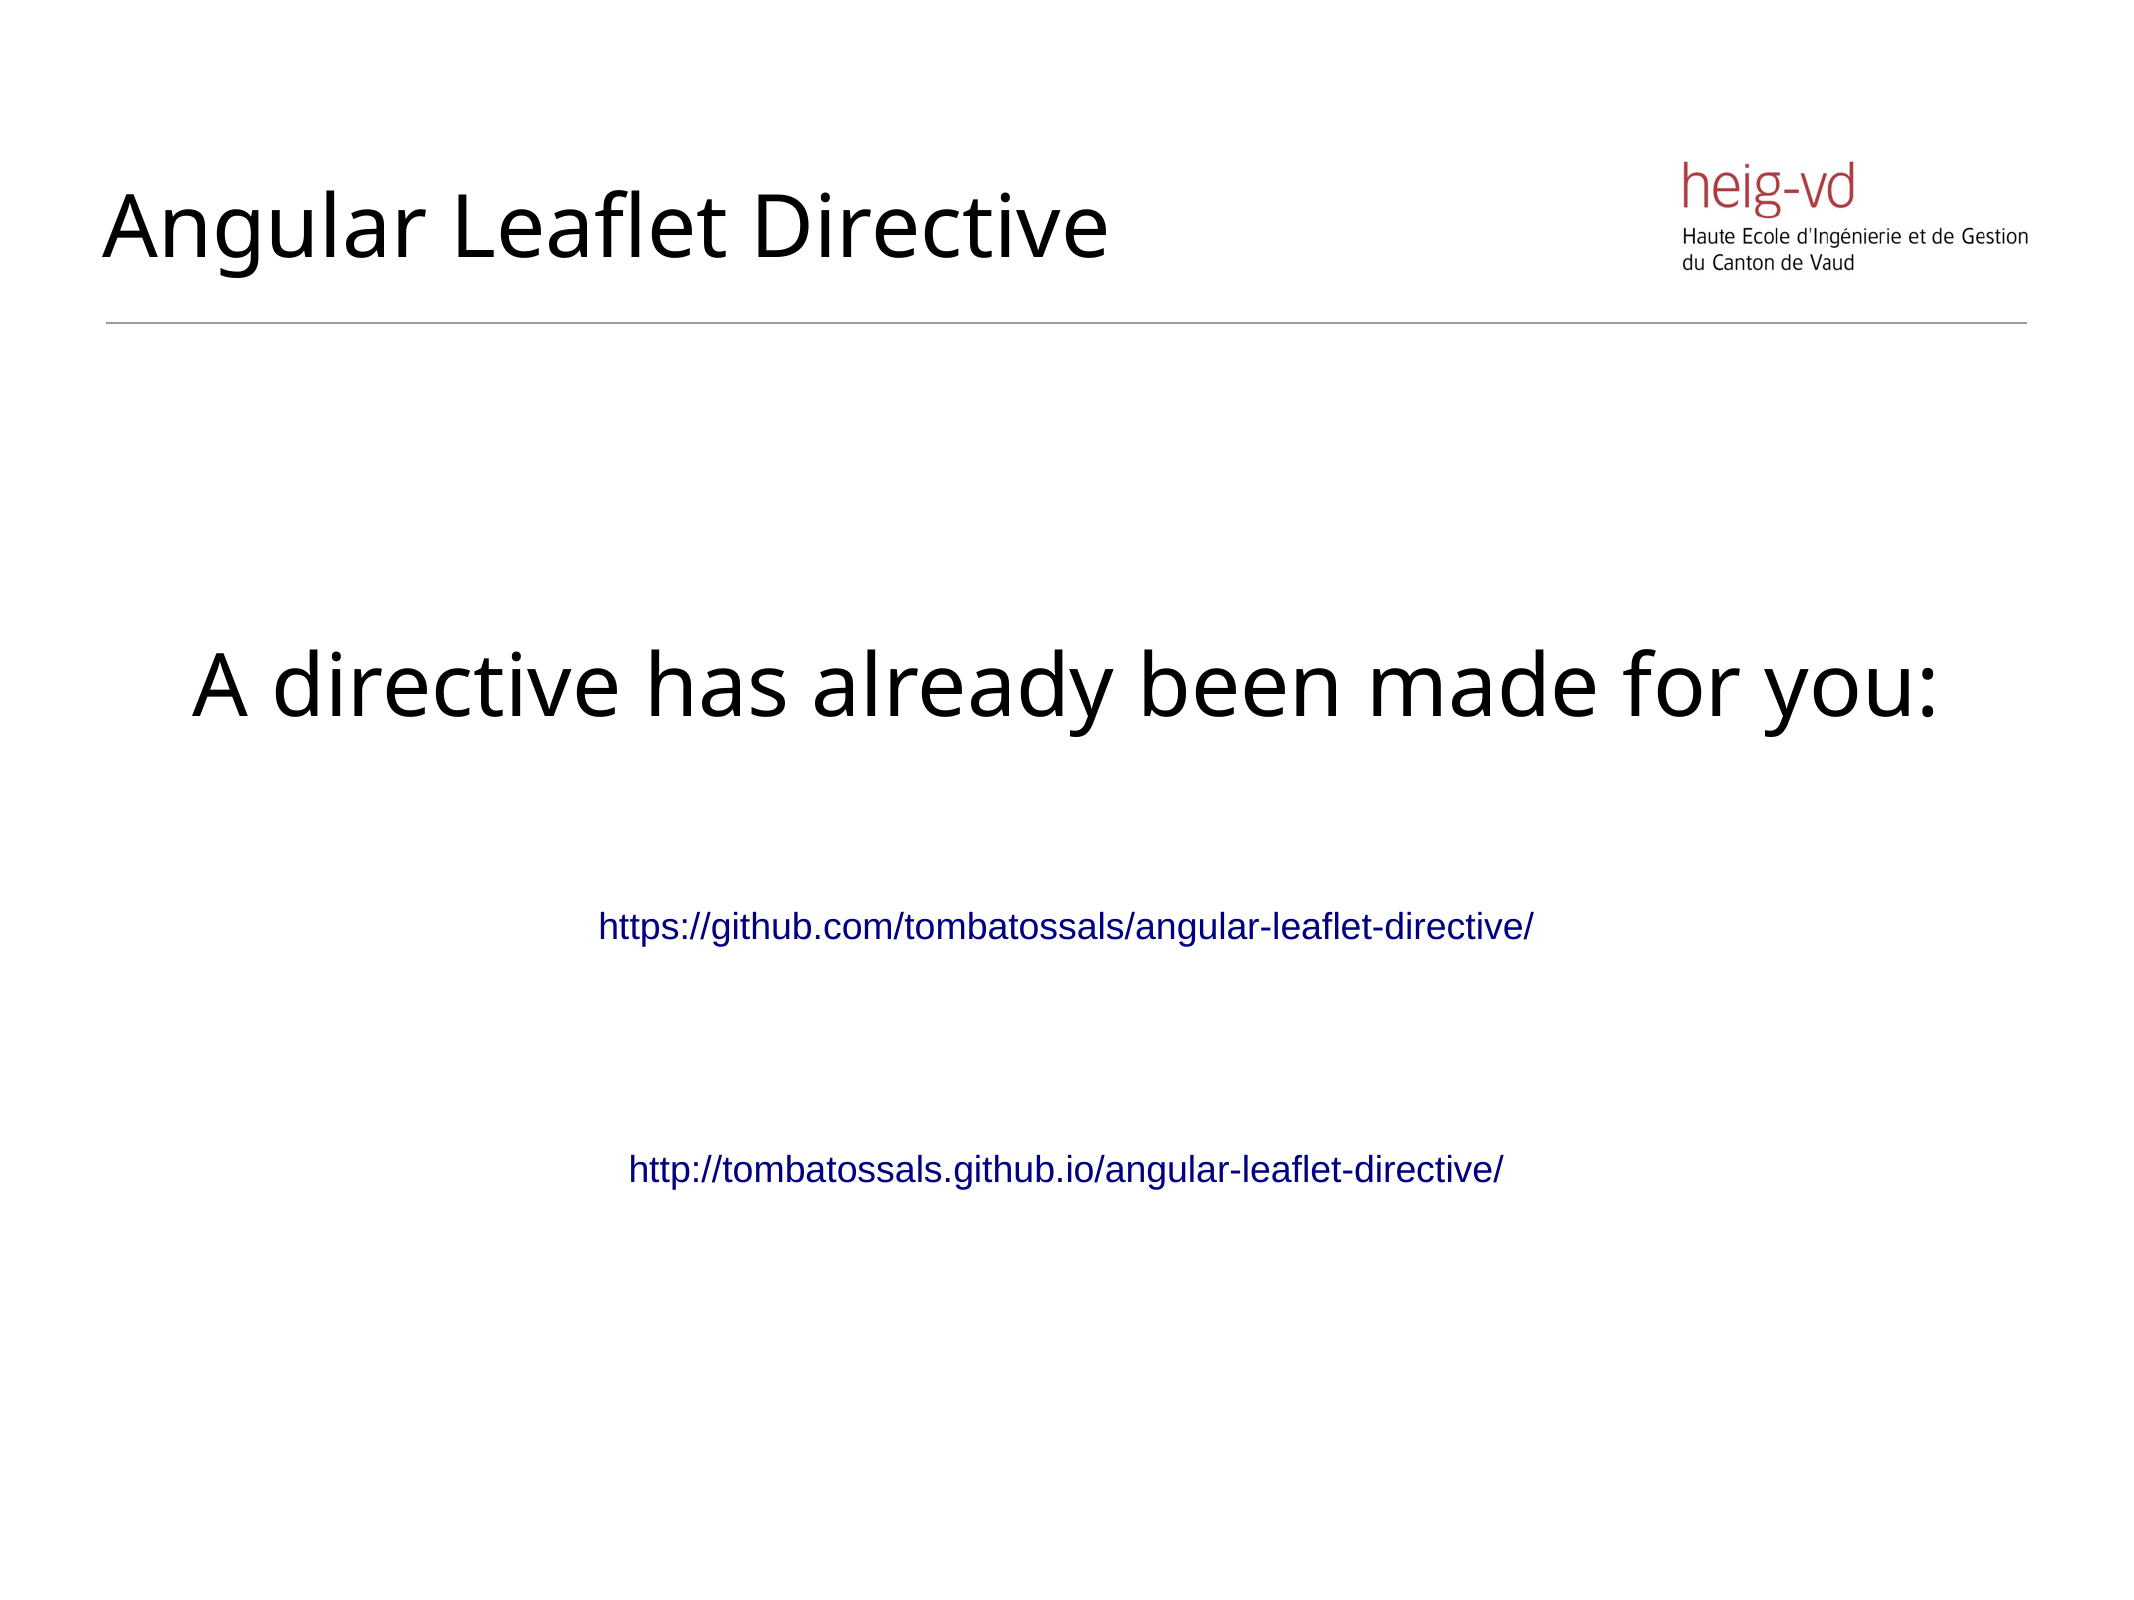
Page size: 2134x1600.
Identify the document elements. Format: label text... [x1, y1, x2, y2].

text_box http://tombatossals.github.io/angular-leaflet-directive/ [620, 1136, 1513, 1199]
text_box https://github.com/tombatossals/angular-leaflet-directive/ [590, 893, 1544, 956]
text_box A directive has already been made for you: [184, 620, 1949, 742]
title Angular Leaflet Directive [93, 54, 2040, 284]
